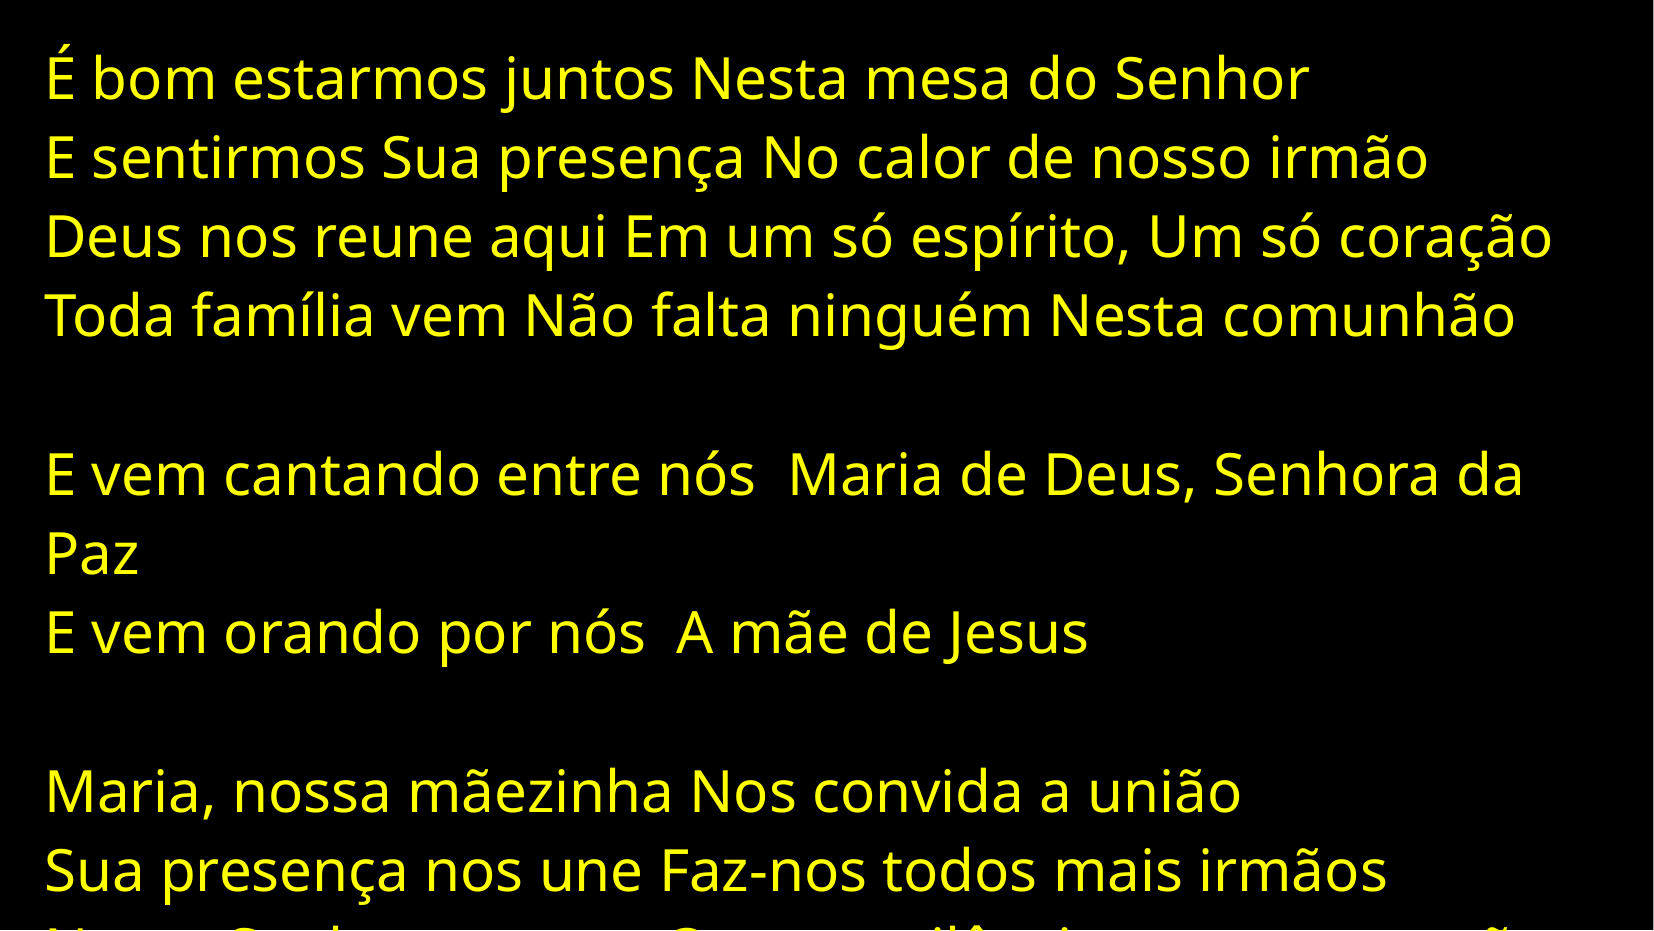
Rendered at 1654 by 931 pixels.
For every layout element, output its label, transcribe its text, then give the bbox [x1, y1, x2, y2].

text_box É bom estarmos juntos Nesta mesa do Senhor E sentirmos Sua presença No calor de nosso irmão Deus nos reune aqui Em um só espírito, Um só coração Toda família vem Não falta ninguém Nesta comunhão E vem cantando entre nós Maria de Deus, Senhora da Paz E vem orando por nós A mãe de Jesus Maria, nossa mãezinha Nos convida a união Sua presença nos une Faz-nos todos mais irmãos Nossa Senhora escuta O nosso silêncio, a nossa oração E apresenta ao Filho Que se dá no vinho Que se dá no pão [29, 29, 1625, 886]
